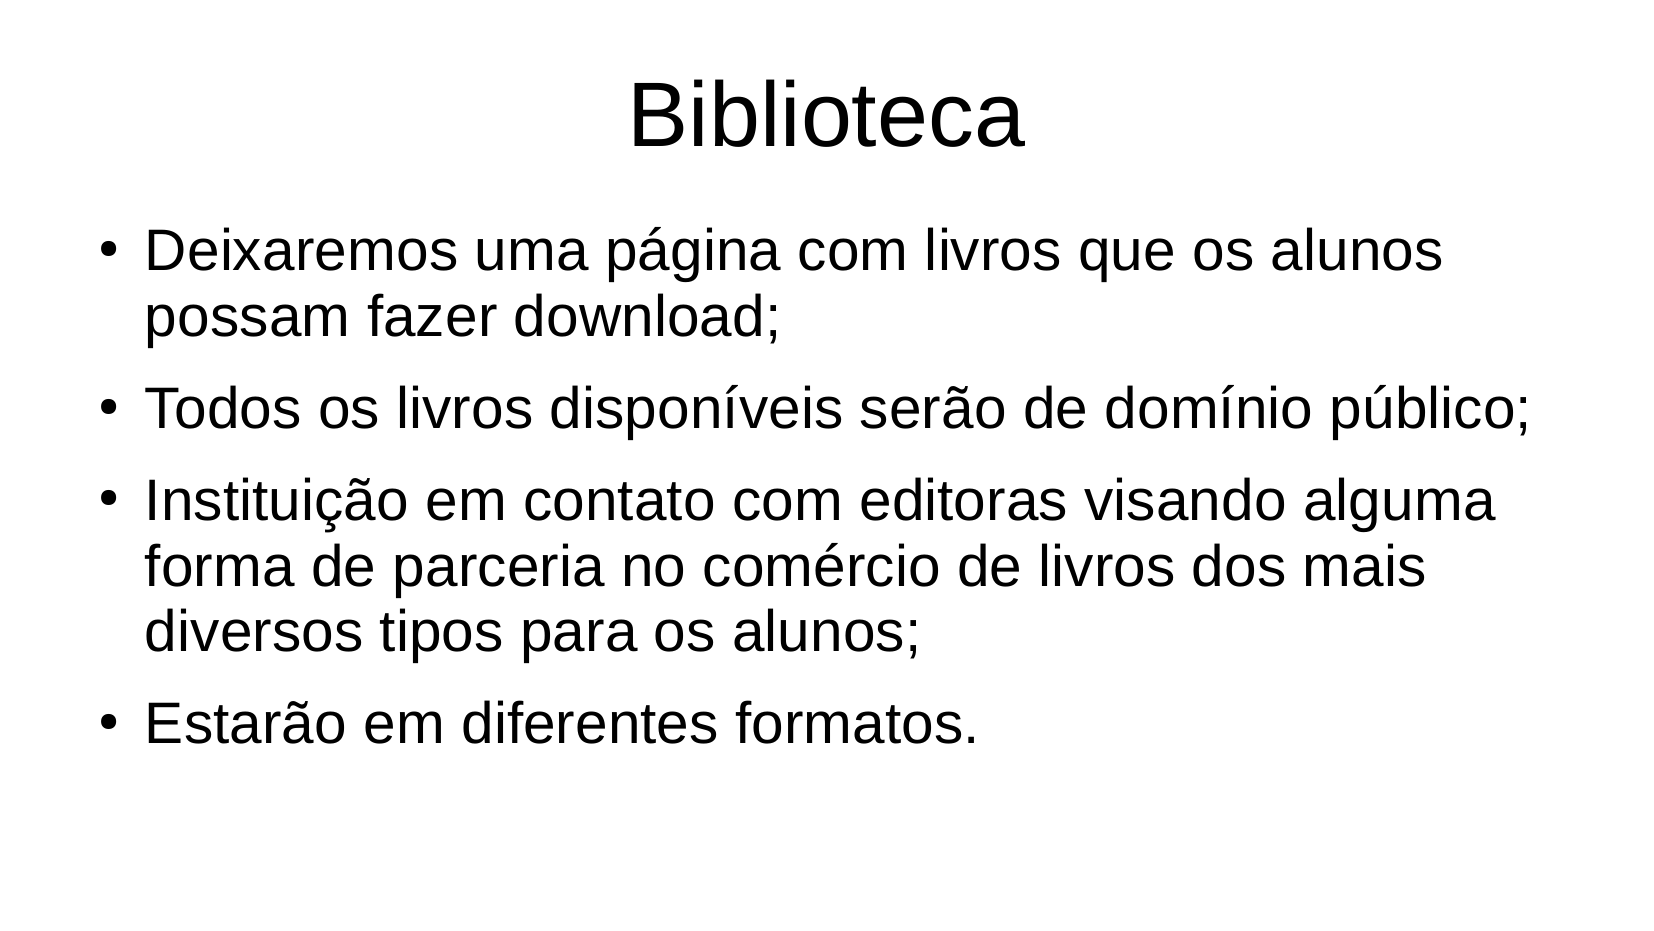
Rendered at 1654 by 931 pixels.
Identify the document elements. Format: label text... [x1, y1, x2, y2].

title Biblioteca [82, 37, 1571, 193]
list Deixaremos uma página com livros que os alunos possam fazer download; Todos os livros disponíveis serão de domínio público; Instituição em contato com editoras visando alguma forma de parceria no comércio de livros dos mais diversos tipos para os alunos; Estarão em diferentes formatos. [82, 217, 1571, 758]
